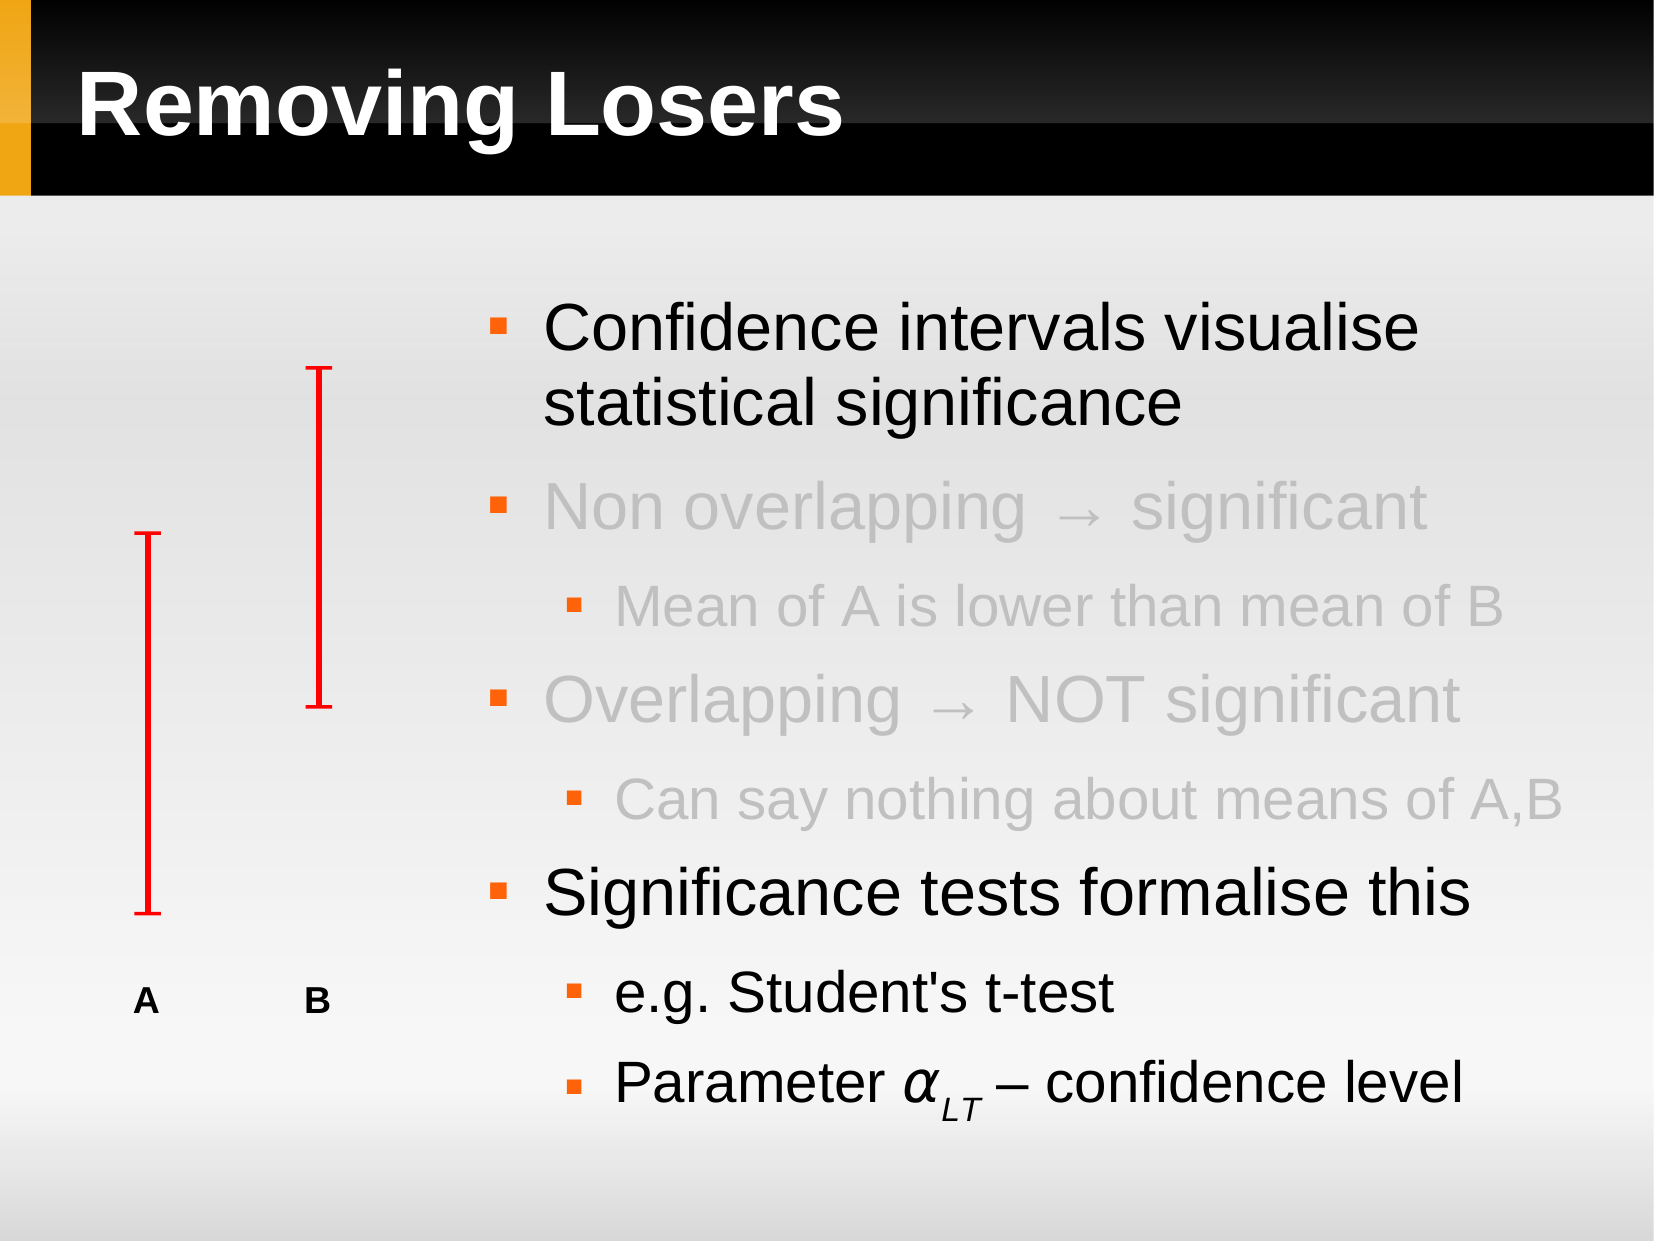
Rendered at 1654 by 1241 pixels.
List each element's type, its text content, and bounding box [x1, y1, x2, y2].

picture [0, 0, 1654, 1241]
list Confidence intervals visualise statistical significance Non overlapping → significant Mean of A is lower than mean of B Overlapping → NOT significant Can say nothing about means of A,B Significance tests formalise this e.g. Student's t-test Parameter αLT – confidence level [472, 290, 1571, 1199]
text_box A [118, 972, 175, 1036]
title Removing Losers [76, 7, 1565, 200]
text_box B [289, 972, 347, 1036]
